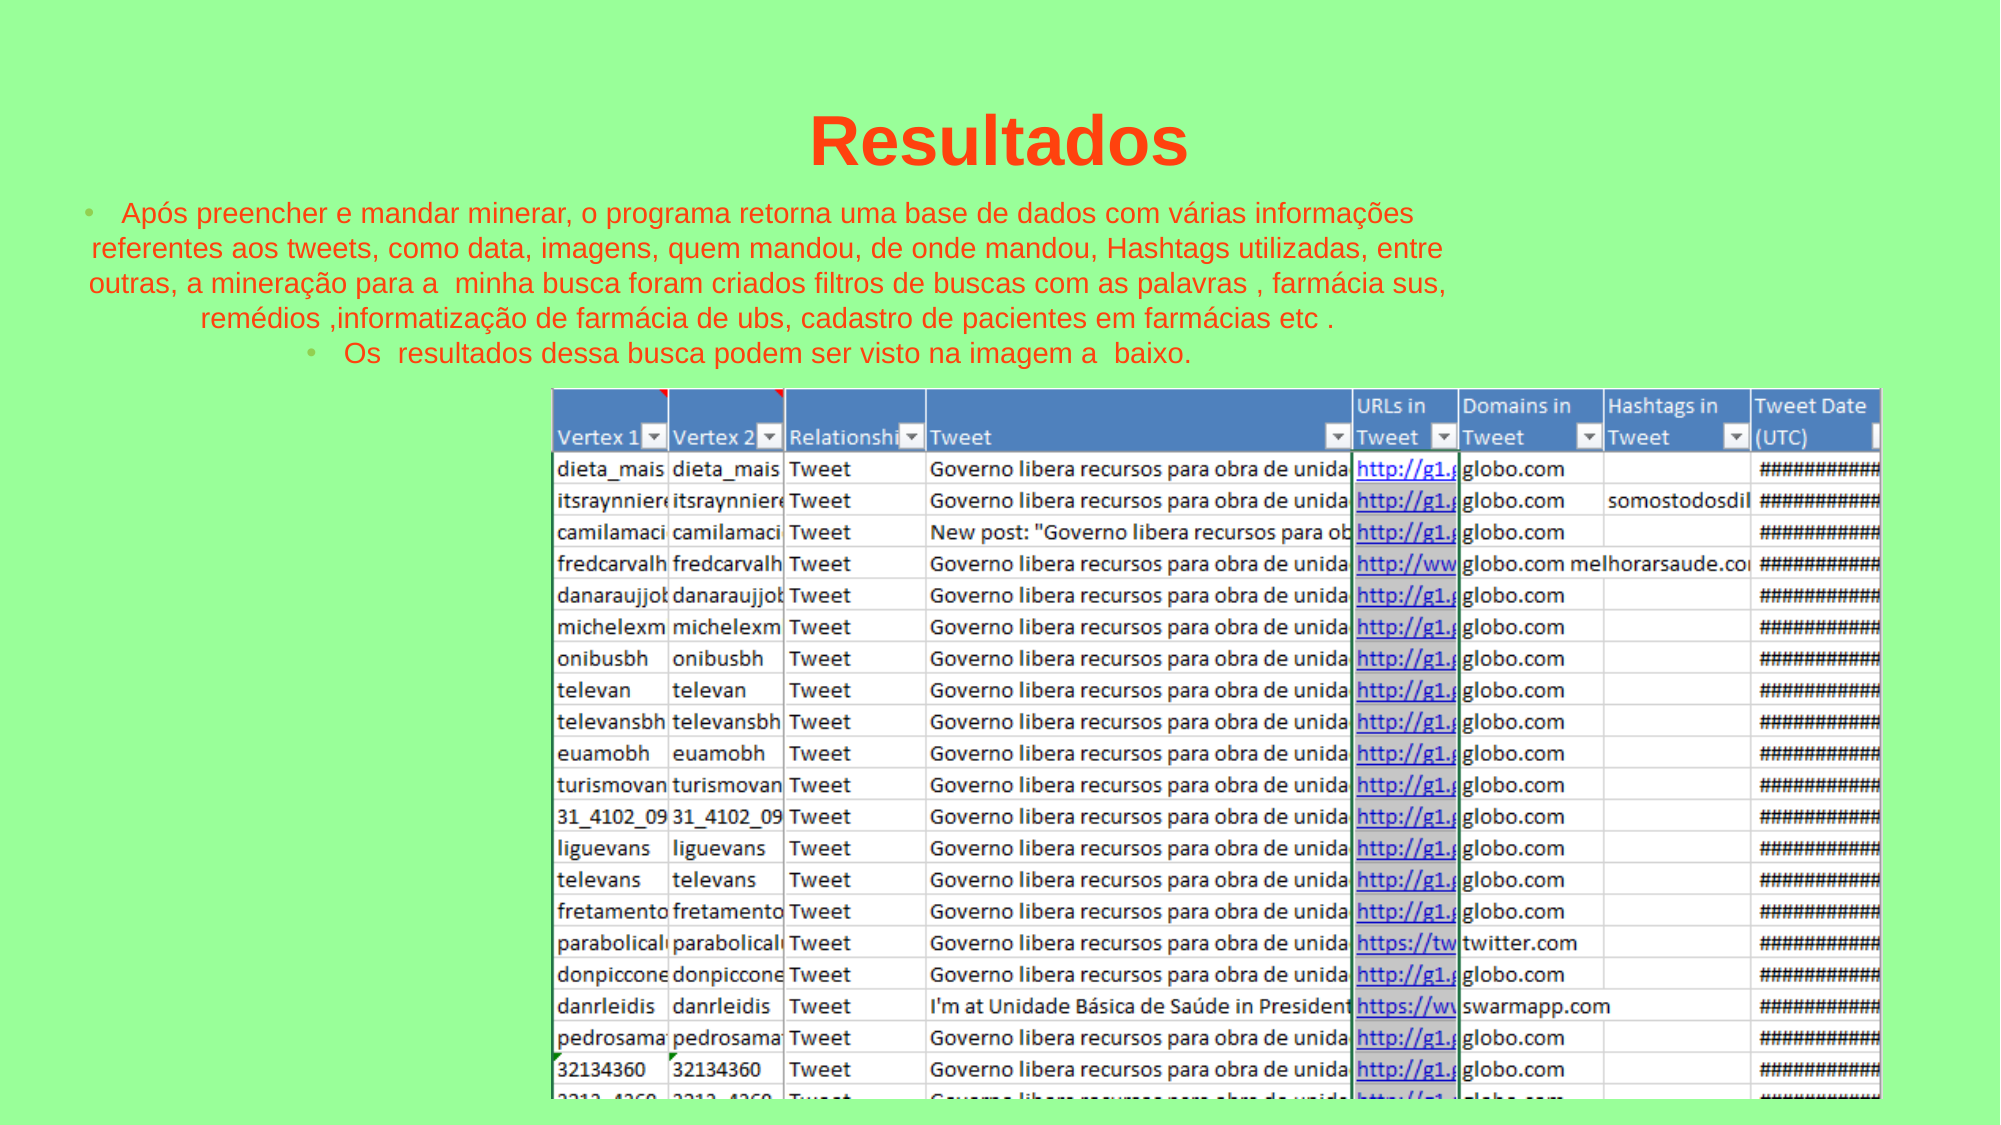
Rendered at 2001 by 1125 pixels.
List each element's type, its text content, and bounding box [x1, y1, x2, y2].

text_box Após preencher e mandar minerar, o programa retorna uma base de dados com várias informações referentes aos tweets, como data, imagens, quem mandou, de onde mandou, Hashtags utilizadas, entre outras, a mineração para a minha busca foram criados filtros de buscas com as palavras , farmácia sus, remédios ,informatização de farmácia de ubs, cadastro de pacientes em farmácias etc . Os resultados dessa busca podem ser visto na imagem a baixo. [0, 187, 1500, 938]
text_box Resultados [249, 0, 1750, 188]
picture [551, 388, 1883, 1099]
